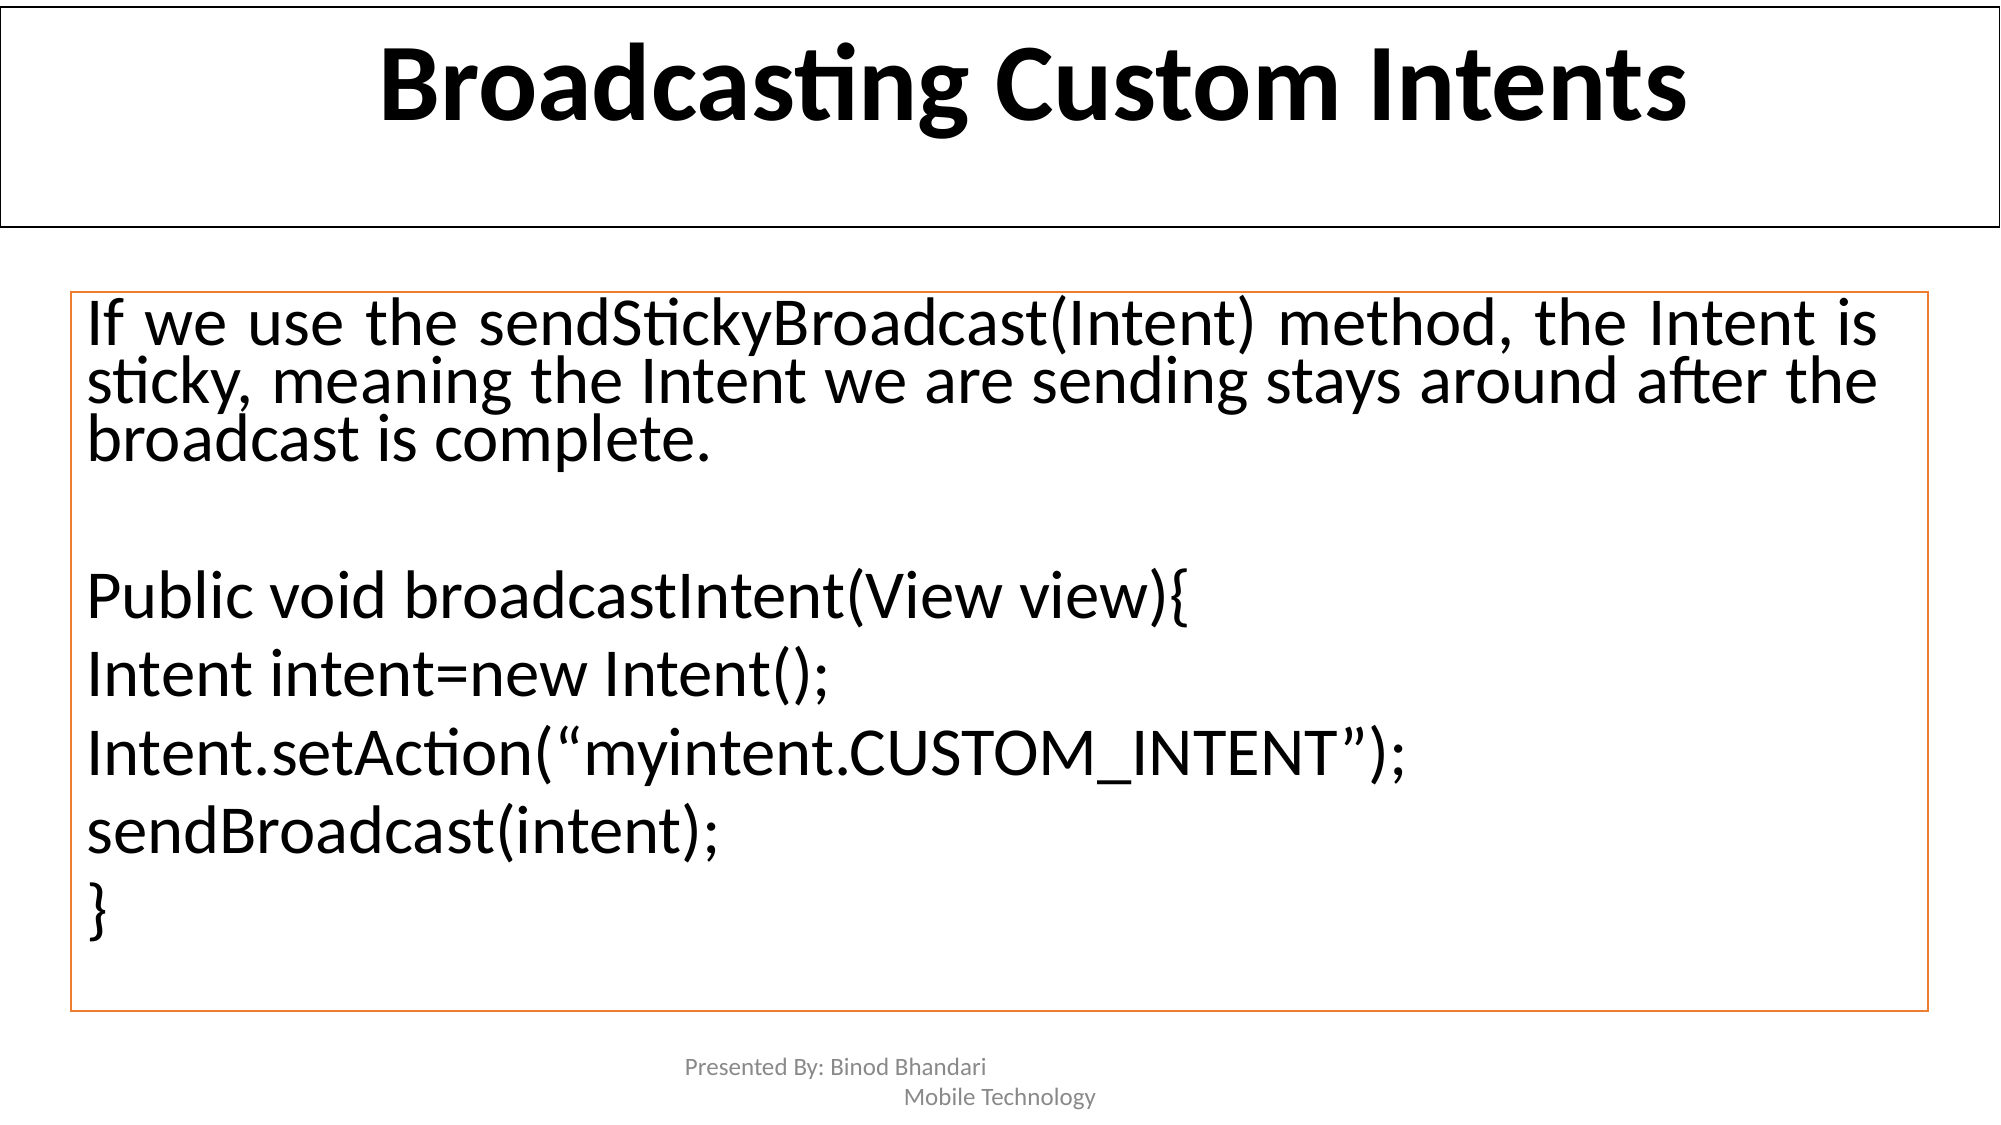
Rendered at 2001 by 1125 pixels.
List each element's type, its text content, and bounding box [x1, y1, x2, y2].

title Broadcasting Custom Intents [0, 6, 2000, 228]
text_box Presented By: Binod Bhandari Mobile Technology [662, 1042, 1338, 1103]
list If we use the sendStickyBroadcast(Intent) method, the Intent is sticky, meaning the Intent we are sending stays around after the broadcast is complete. Public void broadcastIntent(View view){ Intent intent=new Intent(); Intent.setAction(“myintent.CUSTOM_INTENT”); sendBroadcast(intent); } [71, 292, 1928, 1011]
